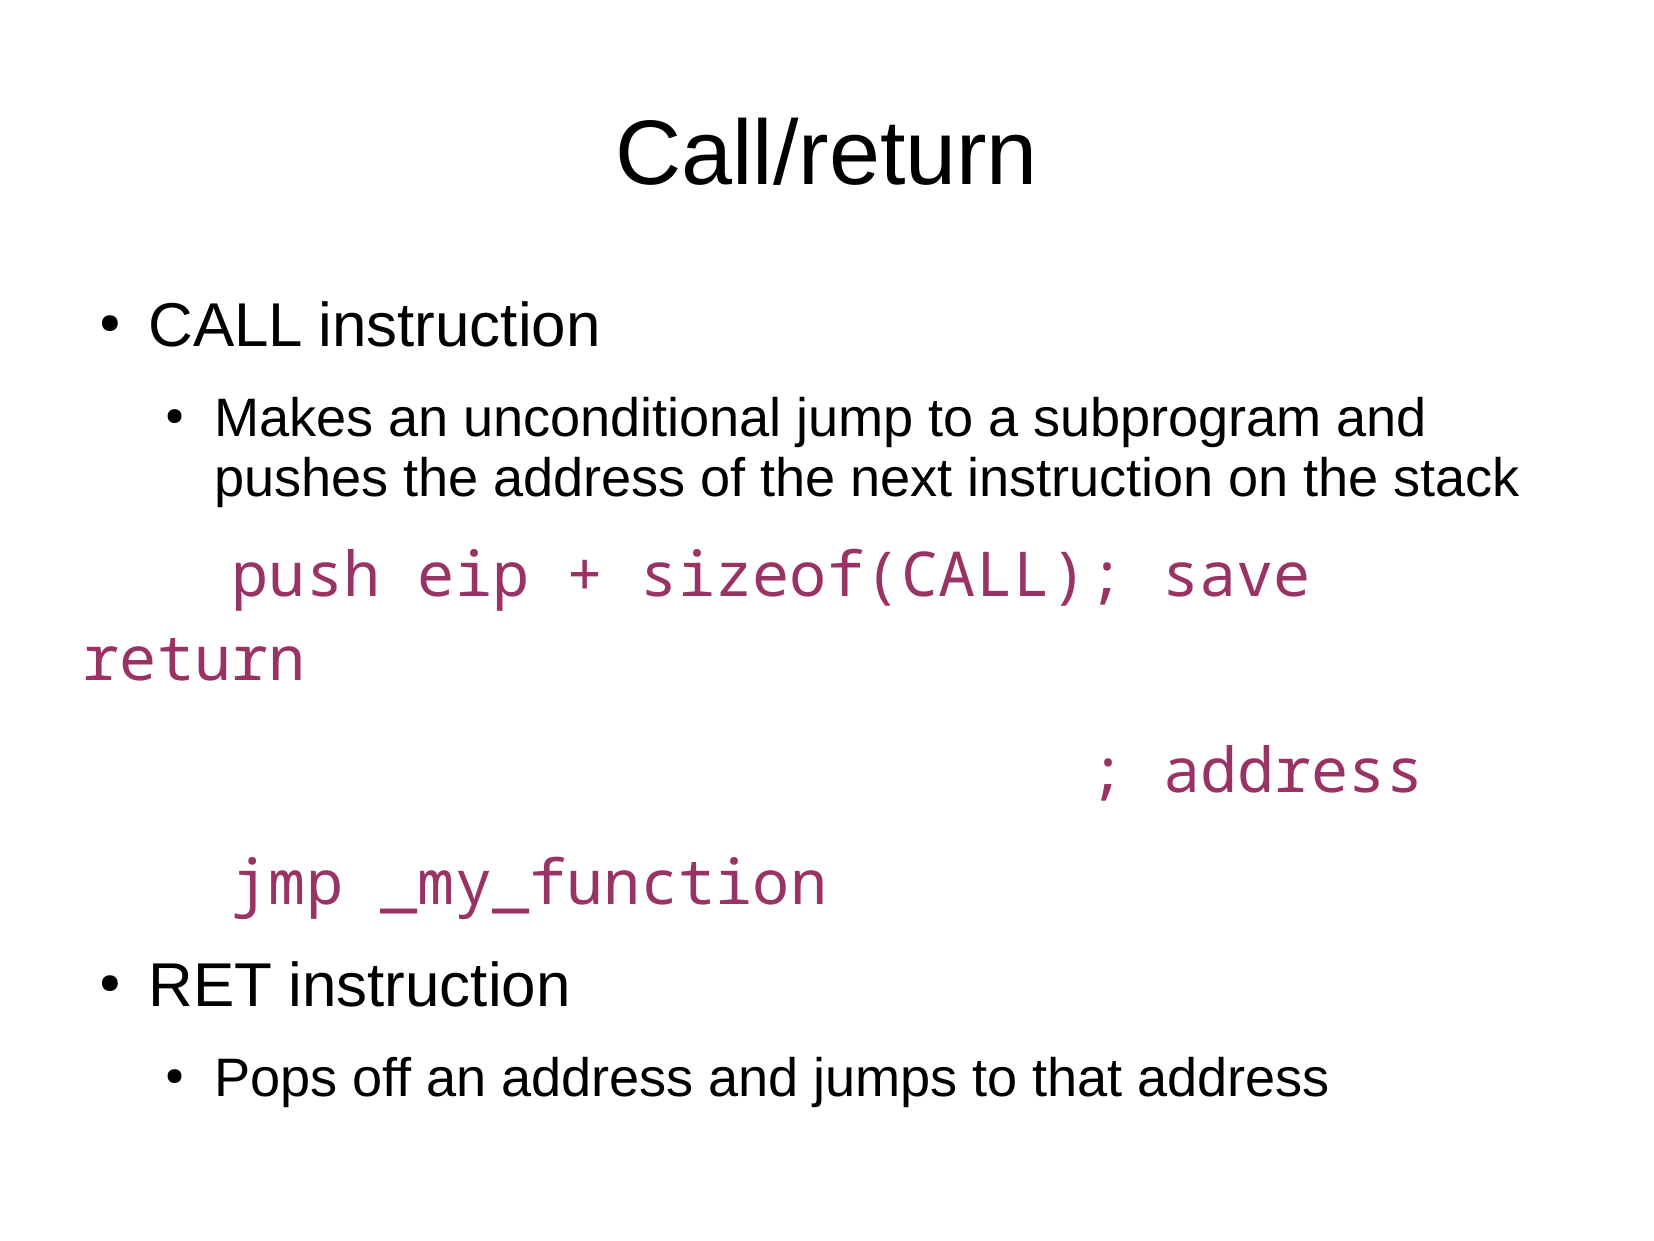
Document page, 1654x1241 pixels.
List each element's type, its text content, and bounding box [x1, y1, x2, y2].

title Call/return [82, 49, 1571, 257]
list CALL instruction Makes an unconditional jump to a subprogram and pushes the address of the next instruction on the stack push eip + sizeof(CALL); save return ; address jmp _my_function RET instruction Pops off an address and jumps to that address [82, 290, 1571, 1109]
